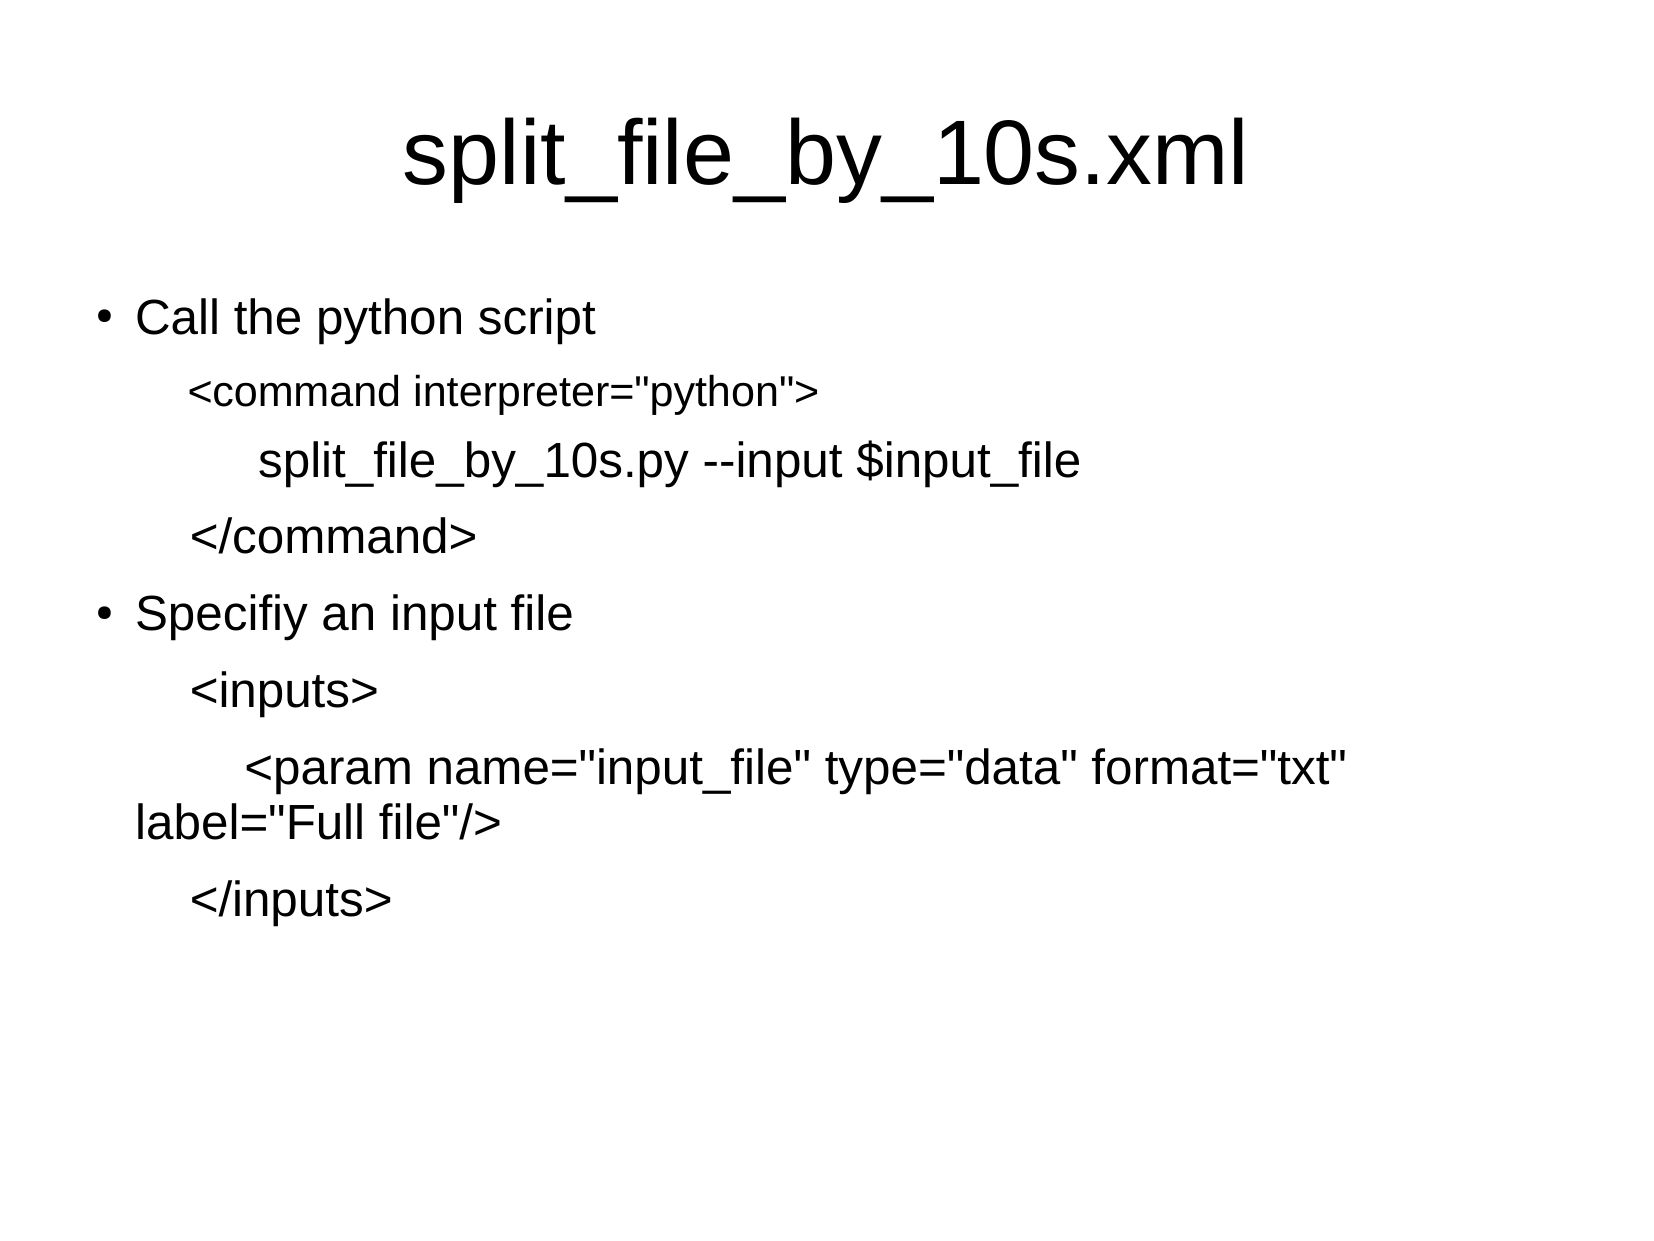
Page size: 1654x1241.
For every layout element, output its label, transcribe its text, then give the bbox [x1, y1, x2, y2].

list Call the python script <command interpreter="python"> split_file_by_10s.py --input $input_file </command> Specifiy an input file <inputs> <param name="input_file" type="data" format="txt" label="Full file"/> </inputs> [82, 290, 1571, 1010]
title split_file_by_10s.xml [82, 49, 1571, 257]
